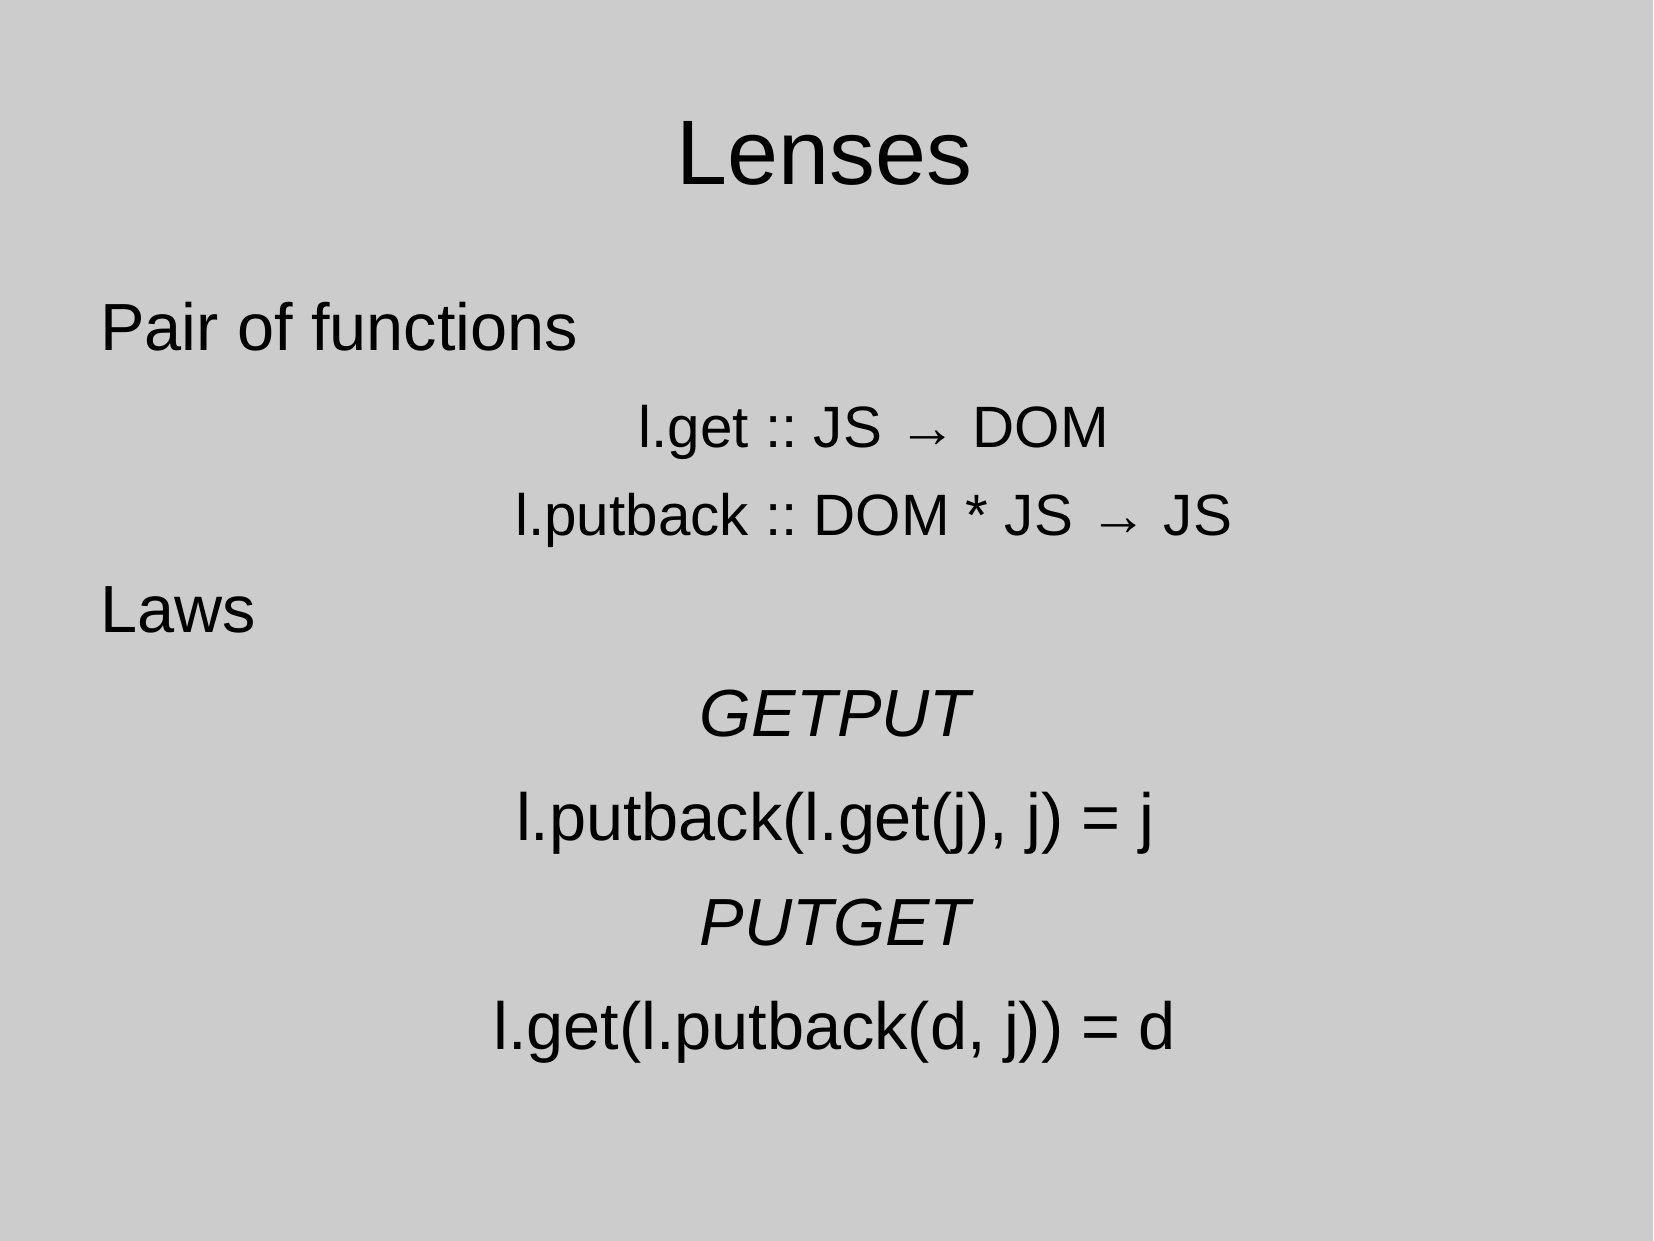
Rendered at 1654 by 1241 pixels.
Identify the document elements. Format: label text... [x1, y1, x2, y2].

list Pair of functions l.get :: JS → DOM l.putback :: DOM * JS → JS Laws GETPUT l.putback(l.get(j), j) = j PUTGET l.get(l.putback(d, j)) = d [82, 290, 1571, 1109]
title Lenses [82, 49, 1571, 257]
